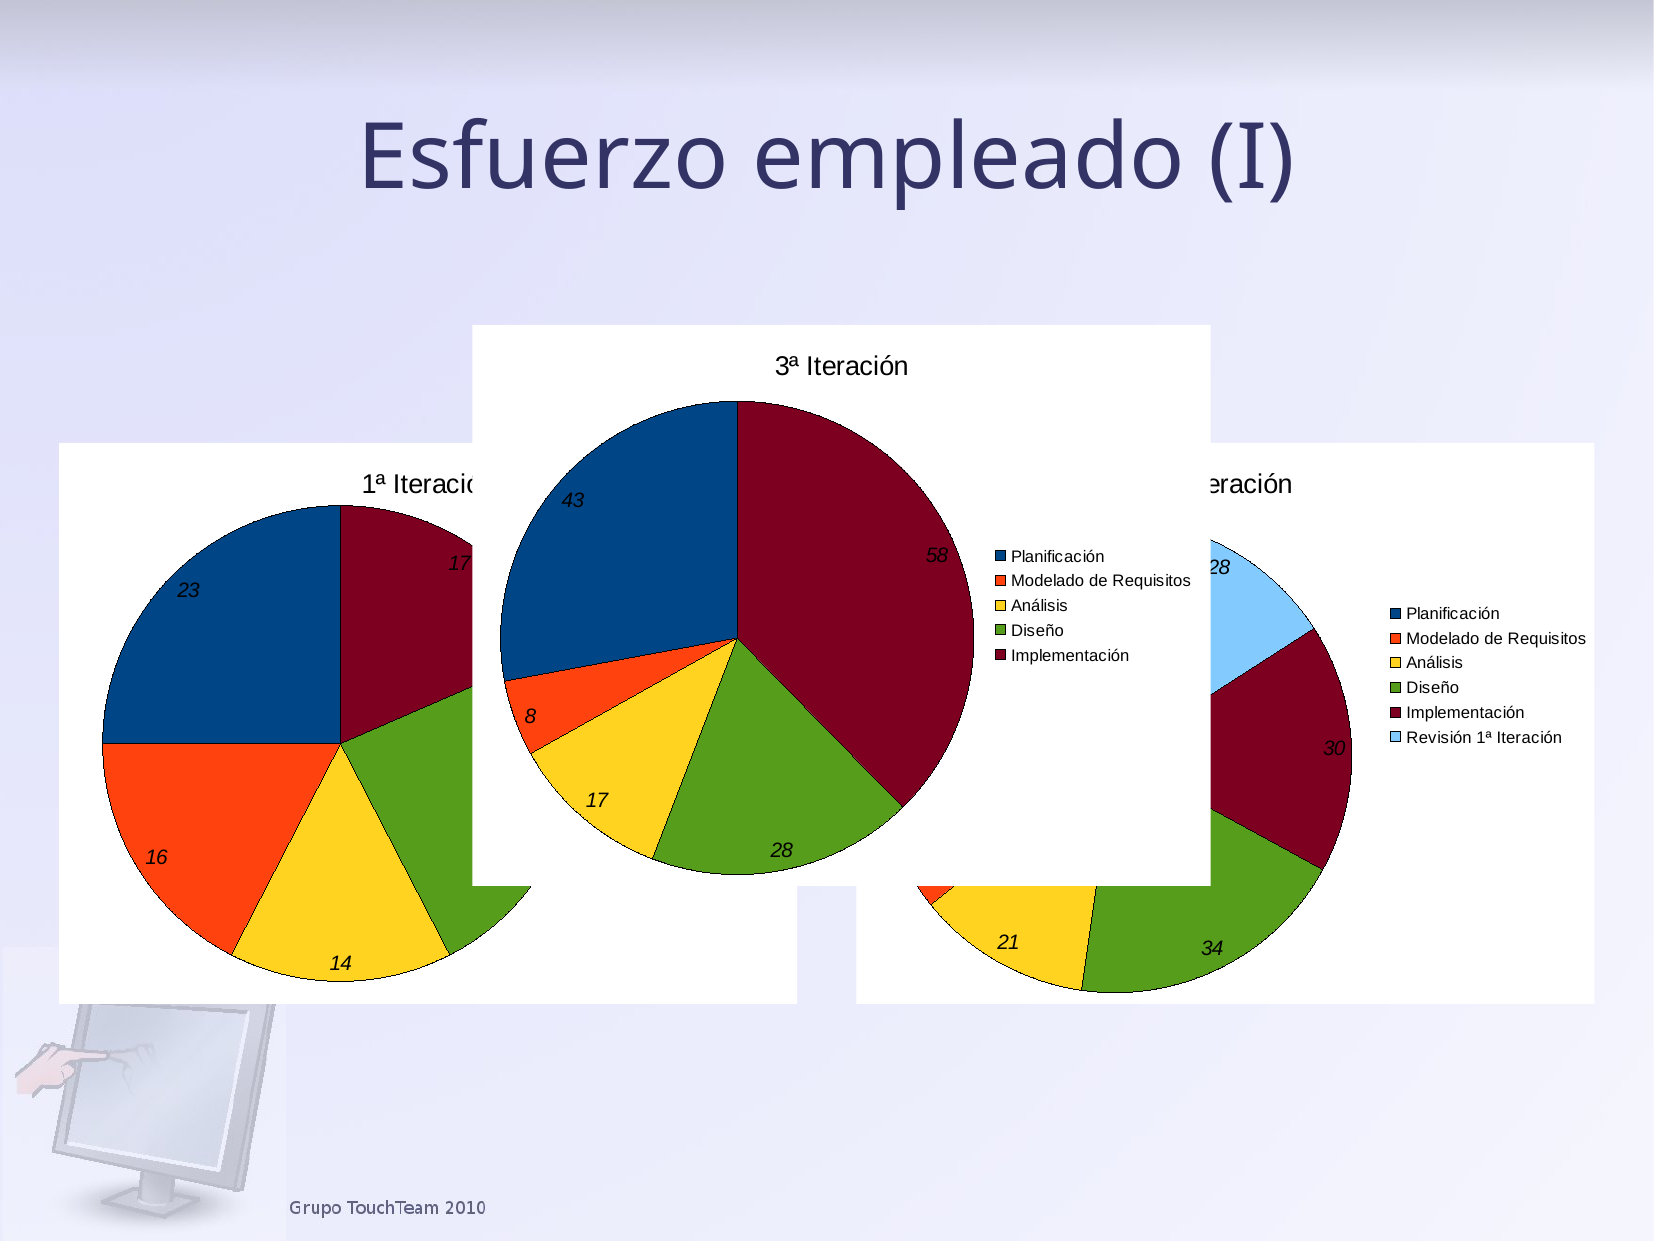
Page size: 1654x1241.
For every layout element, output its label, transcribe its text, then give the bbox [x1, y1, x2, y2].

chart [59, 324, 1595, 1004]
title Esfuerzo empleado (I) [82, 49, 1571, 257]
picture [0, 0, 1654, 1241]
